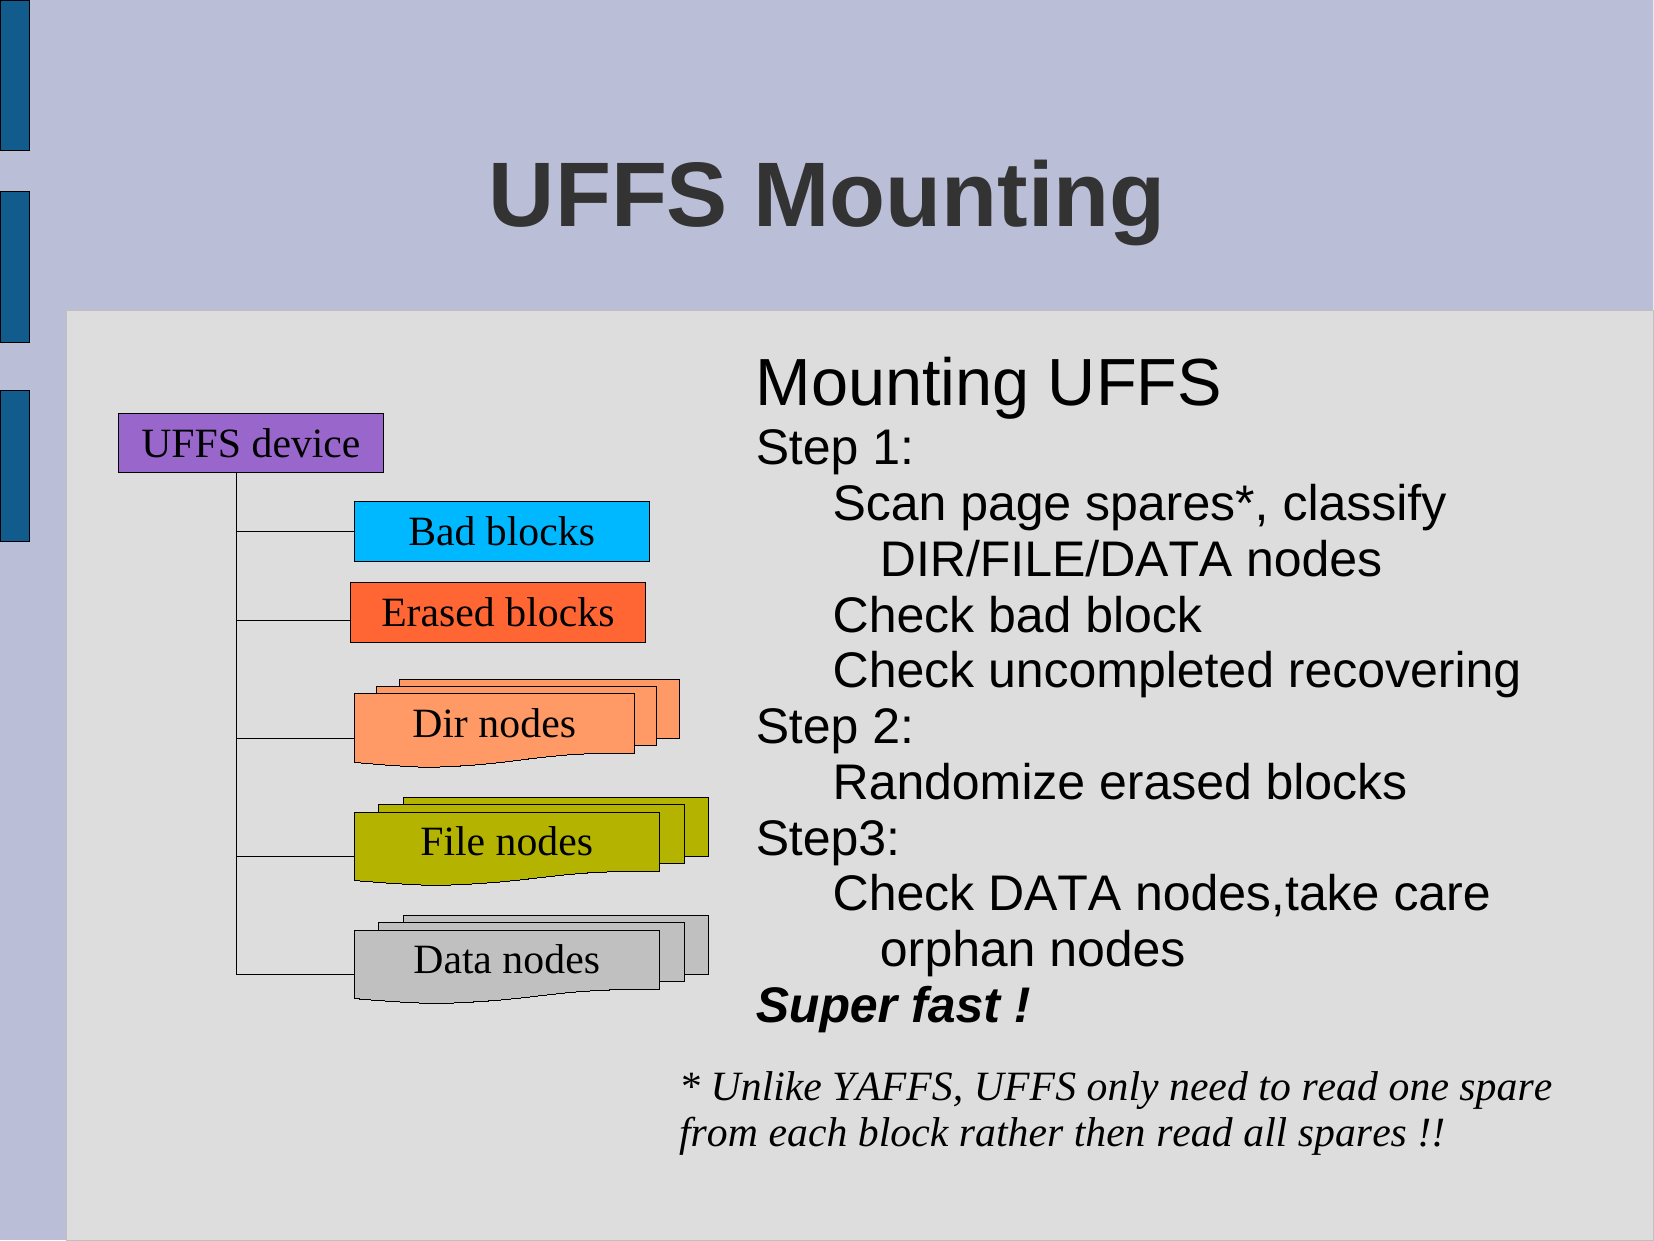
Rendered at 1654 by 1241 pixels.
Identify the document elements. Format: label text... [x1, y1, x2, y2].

text_box Dir nodes [354, 679, 680, 768]
text_box UFFS device [118, 413, 384, 473]
list Mounting UFFS Step 1: Scan page spares*, classify DIR/FILE/DATA nodes Check bad block Check uncompleted recovering Step 2: Randomize erased blocks Step3: Check DATA nodes,take care orphan nodes Super fast ! [738, 344, 1595, 1062]
text_box Bad blocks [354, 501, 650, 562]
text_box Data nodes [354, 915, 709, 1004]
title UFFS Mounting [121, 91, 1534, 299]
text_box File nodes [354, 797, 709, 886]
text_box Erased blocks [350, 582, 646, 643]
text_box * Unlike YAFFS, UFFS only need to read one spare from each block rather then read all spares !! [679, 1062, 1595, 1158]
